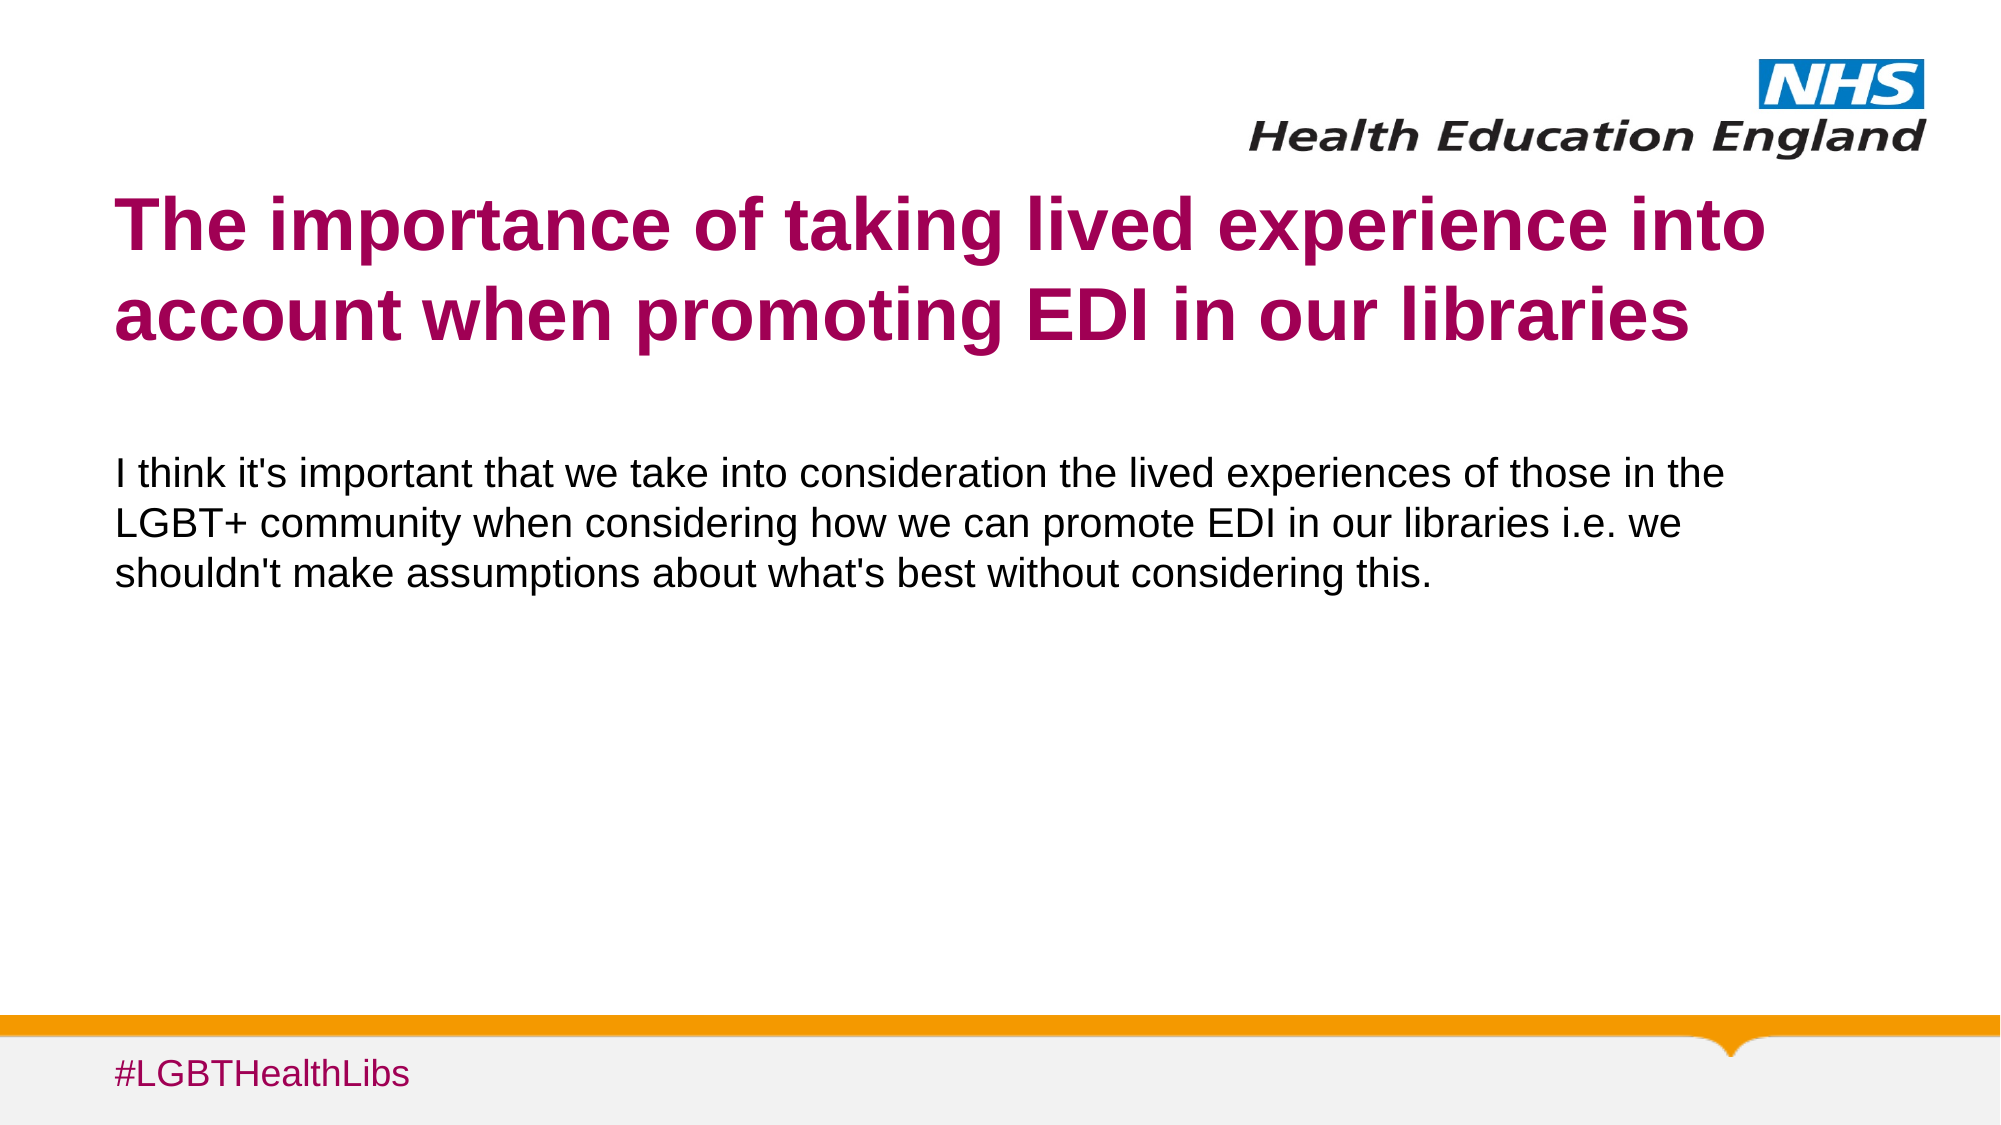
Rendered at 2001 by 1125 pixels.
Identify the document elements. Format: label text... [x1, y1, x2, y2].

title The importance of taking lived experience into account when promoting EDI in our libraries I think it's important that we take into consideration the lived experiences of those in the LGBT+ community when considering how we can promote EDI in our libraries i.e. we shouldn't make assumptions about what's best without considering this. [115, 191, 1934, 304]
text_box #LGBTHealthLibs [99, 1041, 510, 1103]
